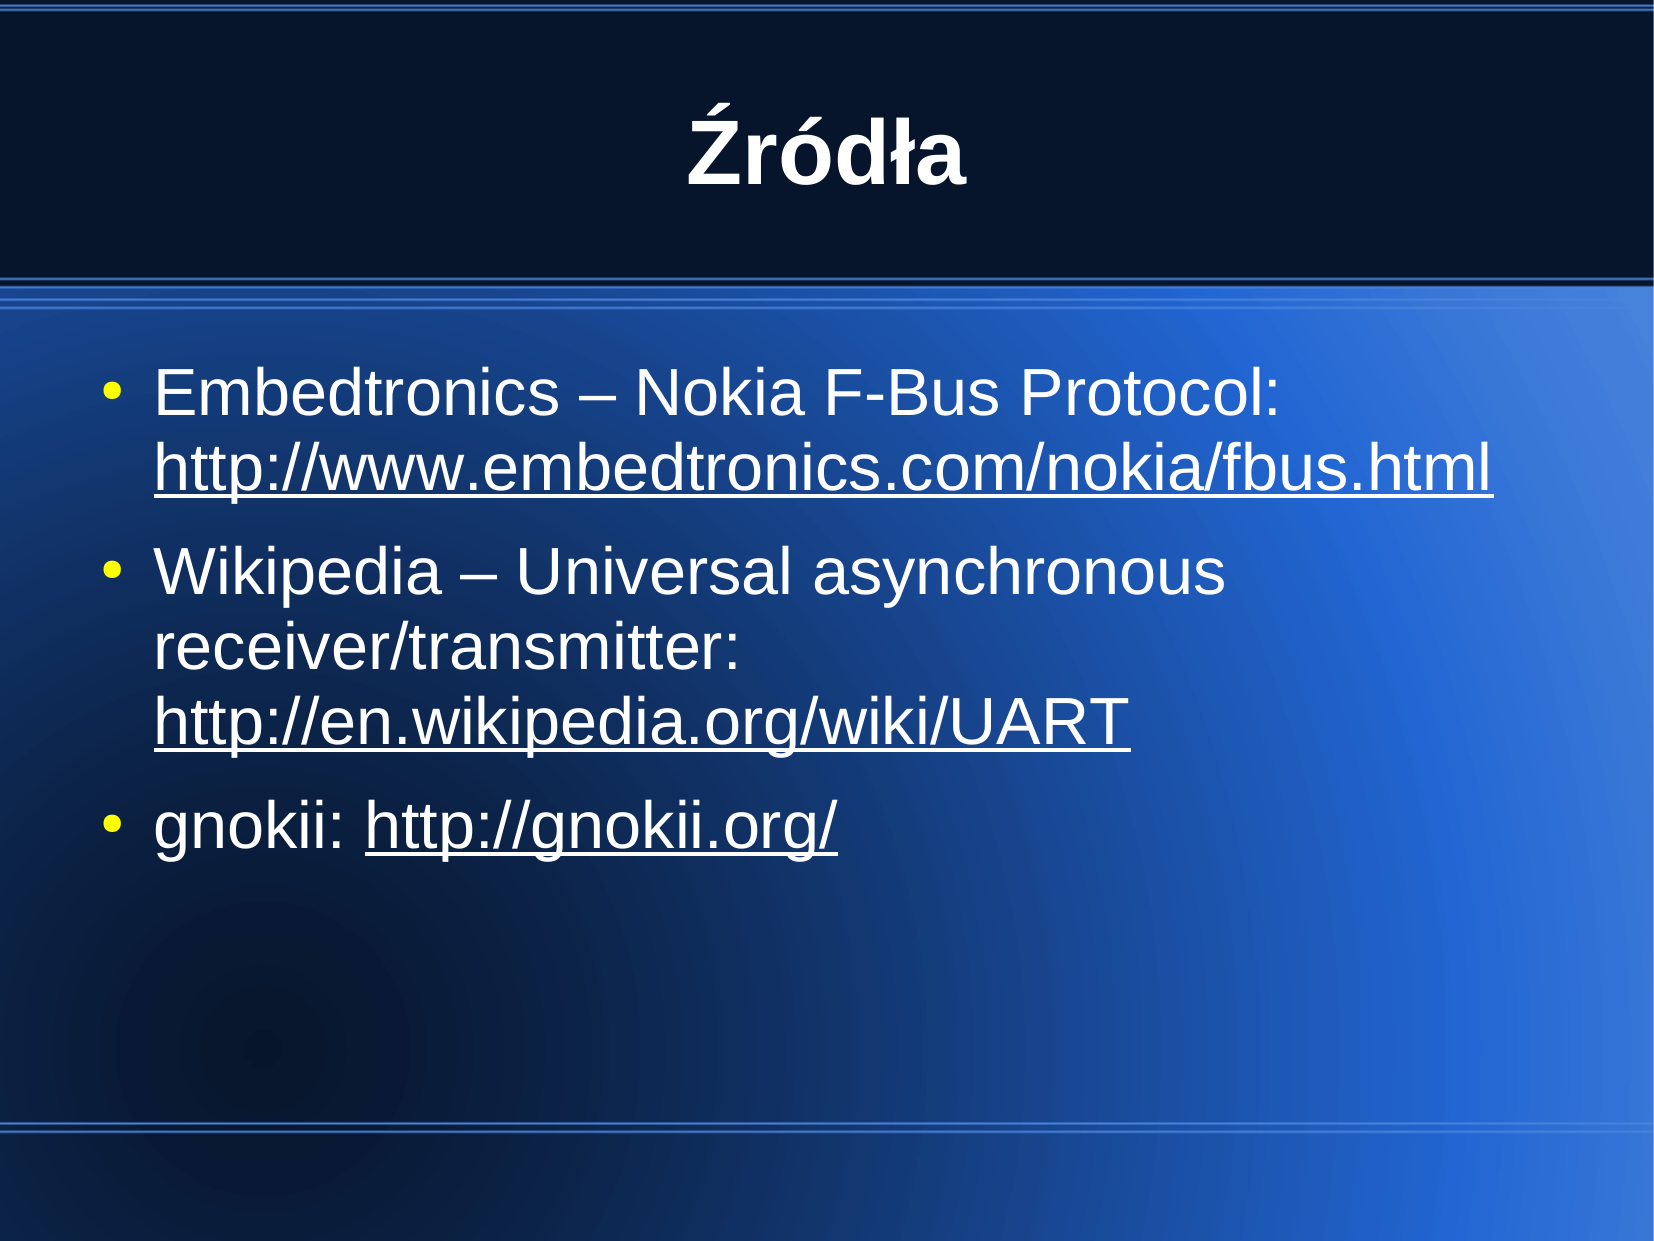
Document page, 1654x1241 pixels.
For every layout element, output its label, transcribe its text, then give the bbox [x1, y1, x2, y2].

picture [0, 0, 1654, 1241]
list Embedtronics – Nokia F-Bus Protocol: http://www.embedtronics.com/nokia/fbus.html Wikipedia – Universal asynchronous receiver/transmitter: http://en.wikipedia.org/wiki/UART gnokii: http://gnokii.org/ [82, 355, 1571, 1174]
title Źródła [82, 49, 1571, 257]
